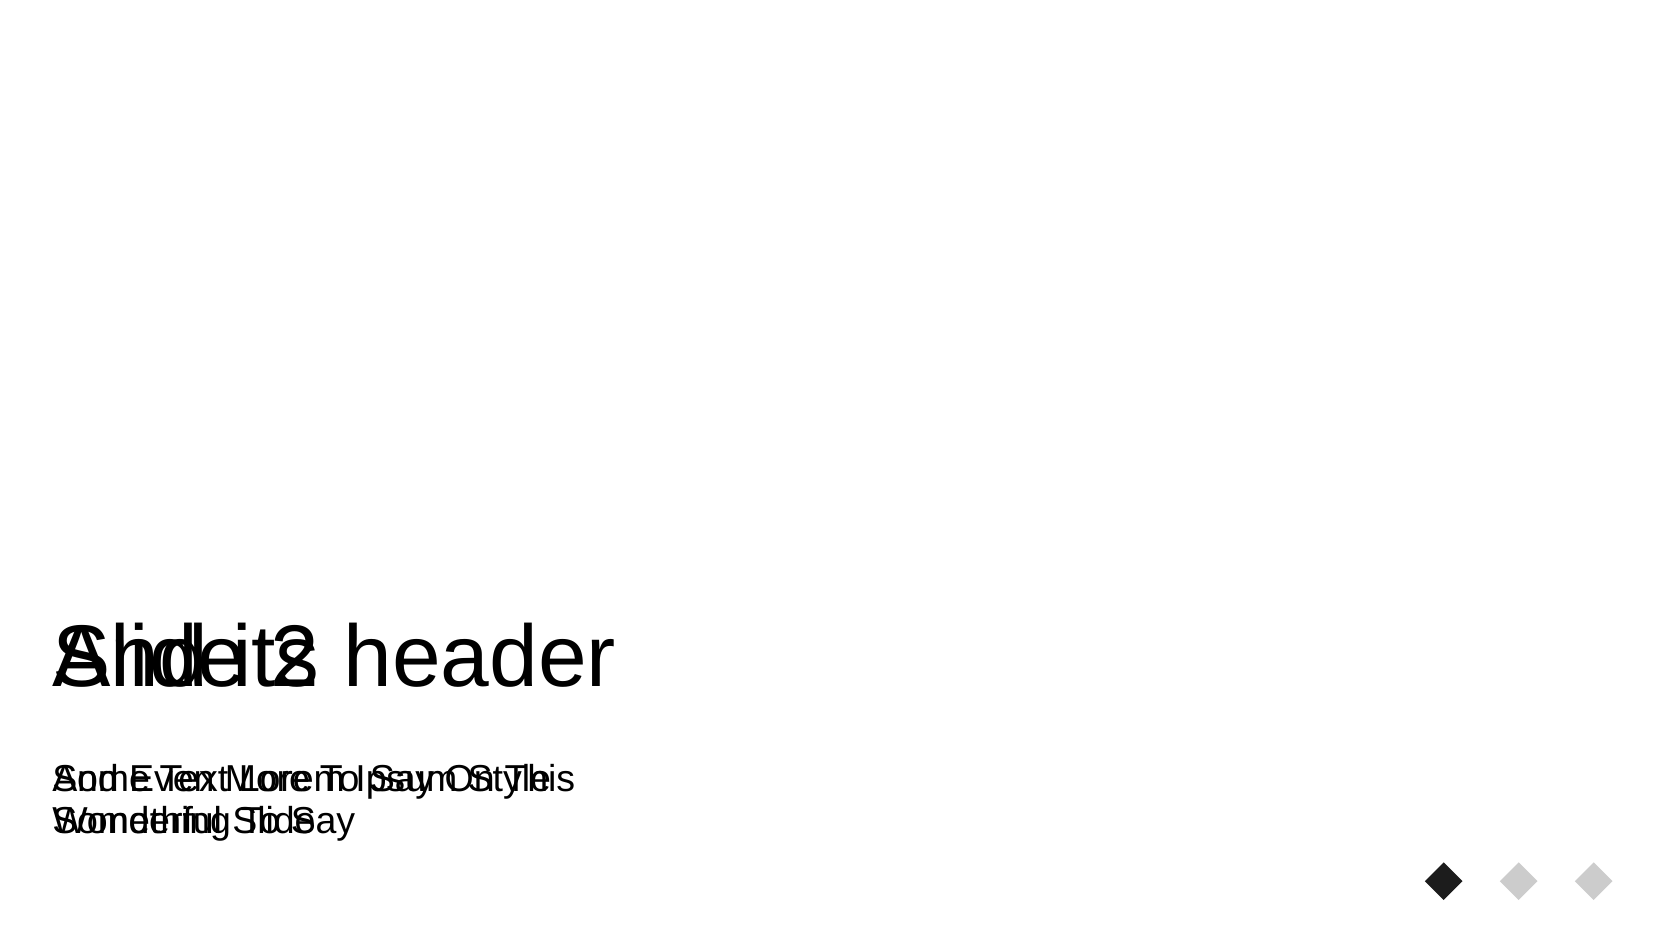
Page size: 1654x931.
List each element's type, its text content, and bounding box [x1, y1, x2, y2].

text_box [1499, 862, 1538, 901]
text_box [1574, 862, 1613, 901]
text_box And Even More To Say On This Wonderful Slide [37, 750, 717, 931]
text_box [1424, 862, 1463, 901]
text_box Slide 2 [37, 600, 676, 751]
